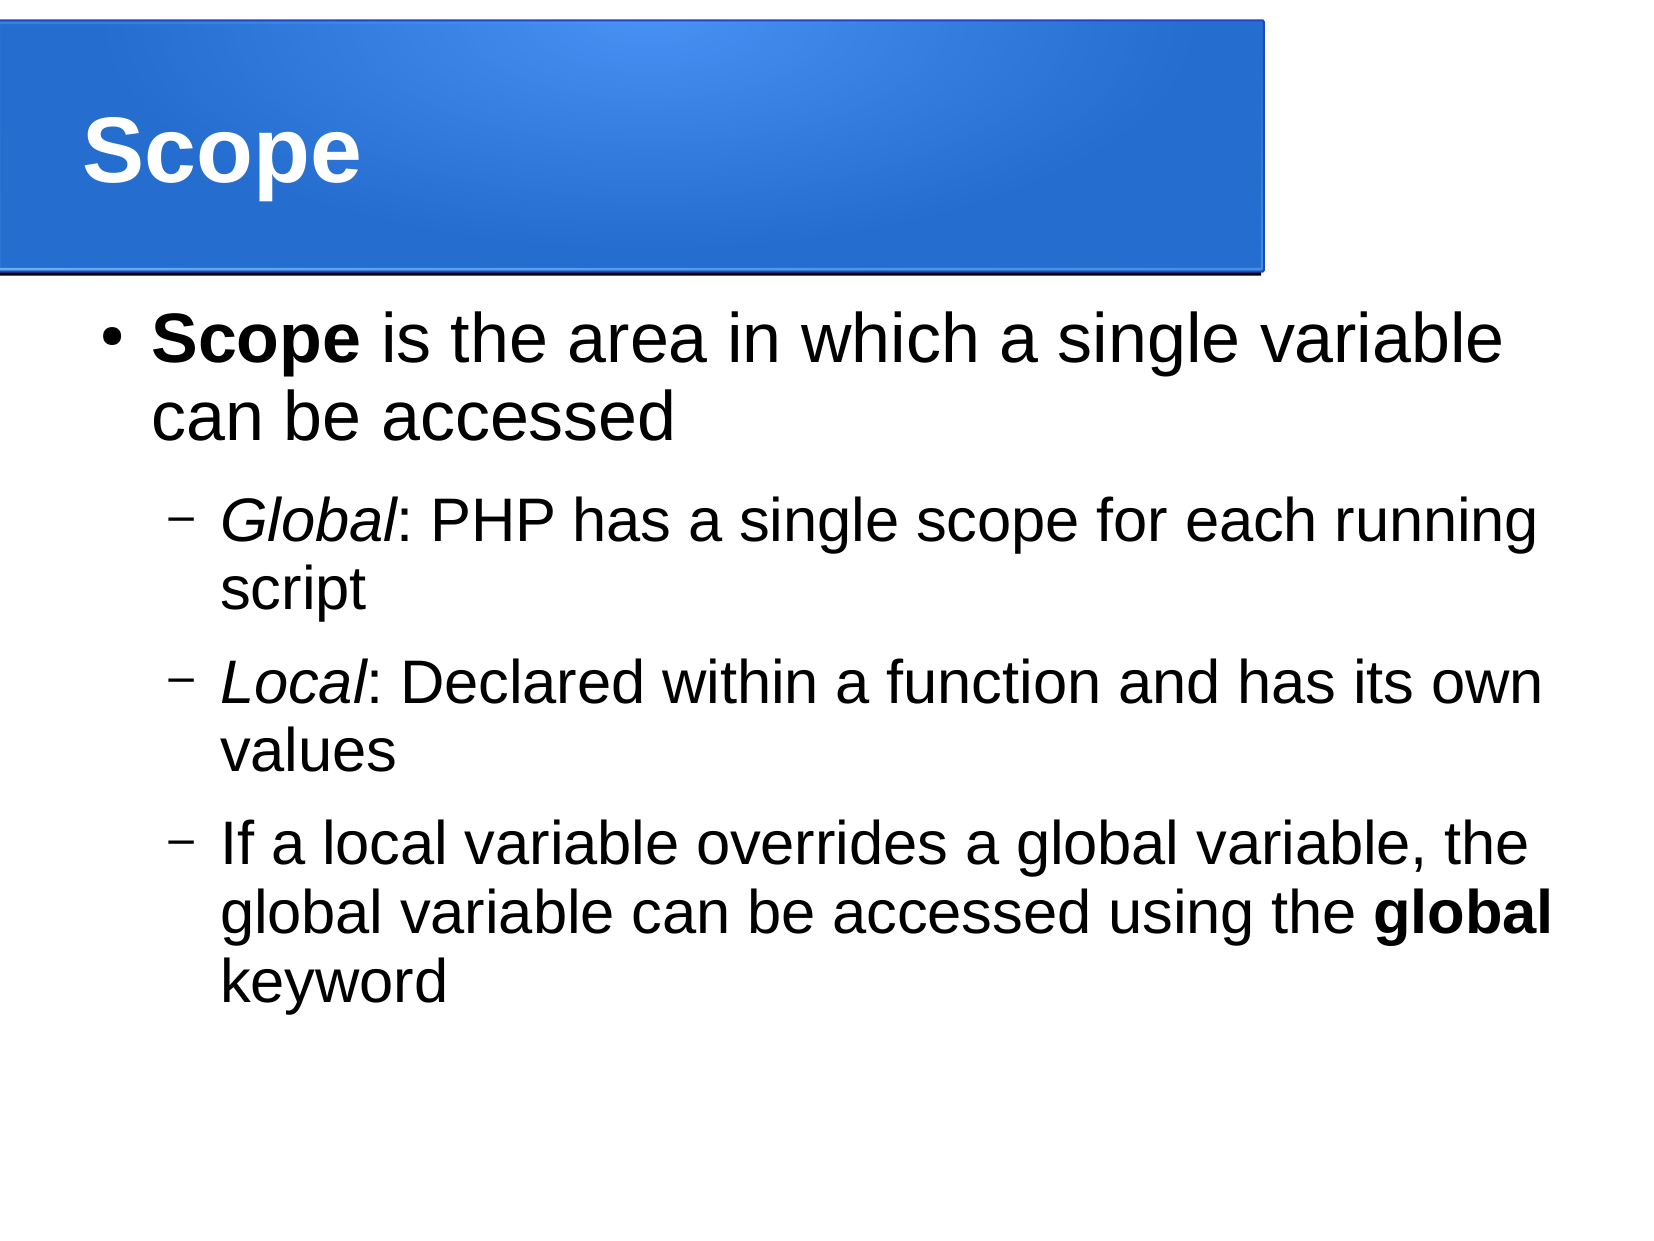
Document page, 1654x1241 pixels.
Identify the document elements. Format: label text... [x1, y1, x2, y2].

list Scope is the area in which a single variable can be accessed Global: PHP has a single scope for each running script Local: Declared within a function and has its own values If a local variable overrides a global variable, the global variable can be accessed using the global keyword [82, 299, 1571, 1019]
title Scope [82, 47, 1235, 252]
